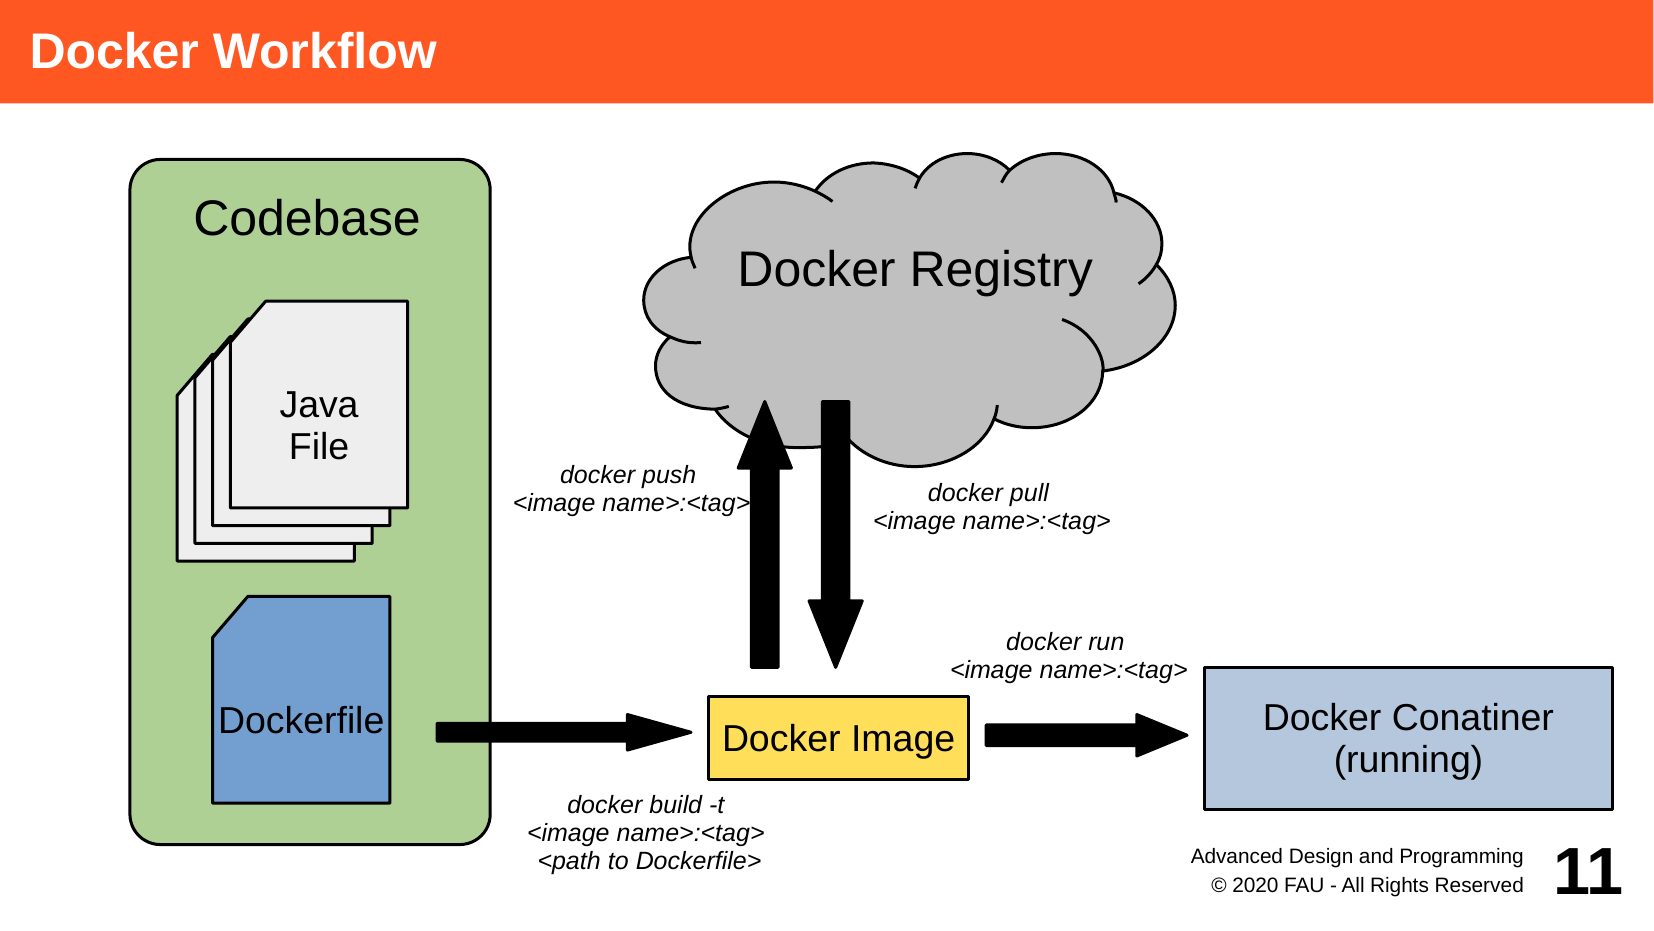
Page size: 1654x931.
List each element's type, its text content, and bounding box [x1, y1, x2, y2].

text_box docker push <image name>:<tag> [437, 448, 822, 529]
text_box Java File [177, 354, 355, 562]
title Docker Workflow [0, 0, 1654, 104]
text_box [643, 153, 1176, 466]
text_box [129, 159, 692, 845]
text_box Dockerfile [212, 596, 390, 804]
text_box [751, 529, 779, 668]
text_box Java File [230, 301, 408, 508]
text_box Docker Registry [702, 201, 1128, 337]
text_box [809, 547, 863, 668]
text_box docker pull <image name>:<tag> [797, 466, 1188, 547]
text_box Java File [194, 336, 373, 544]
text_box Docker Conatiner (running) [1204, 667, 1613, 810]
text_box Docker Image [708, 696, 969, 780]
text_box [986, 714, 1188, 756]
text_box Java File [212, 318, 390, 526]
text_box docker run <image name>:<tag> [874, 615, 1264, 696]
text_box Codebase [159, 178, 455, 259]
text_box docker build -t <image name>:<tag> <path to Dockerfile> [454, 779, 845, 887]
